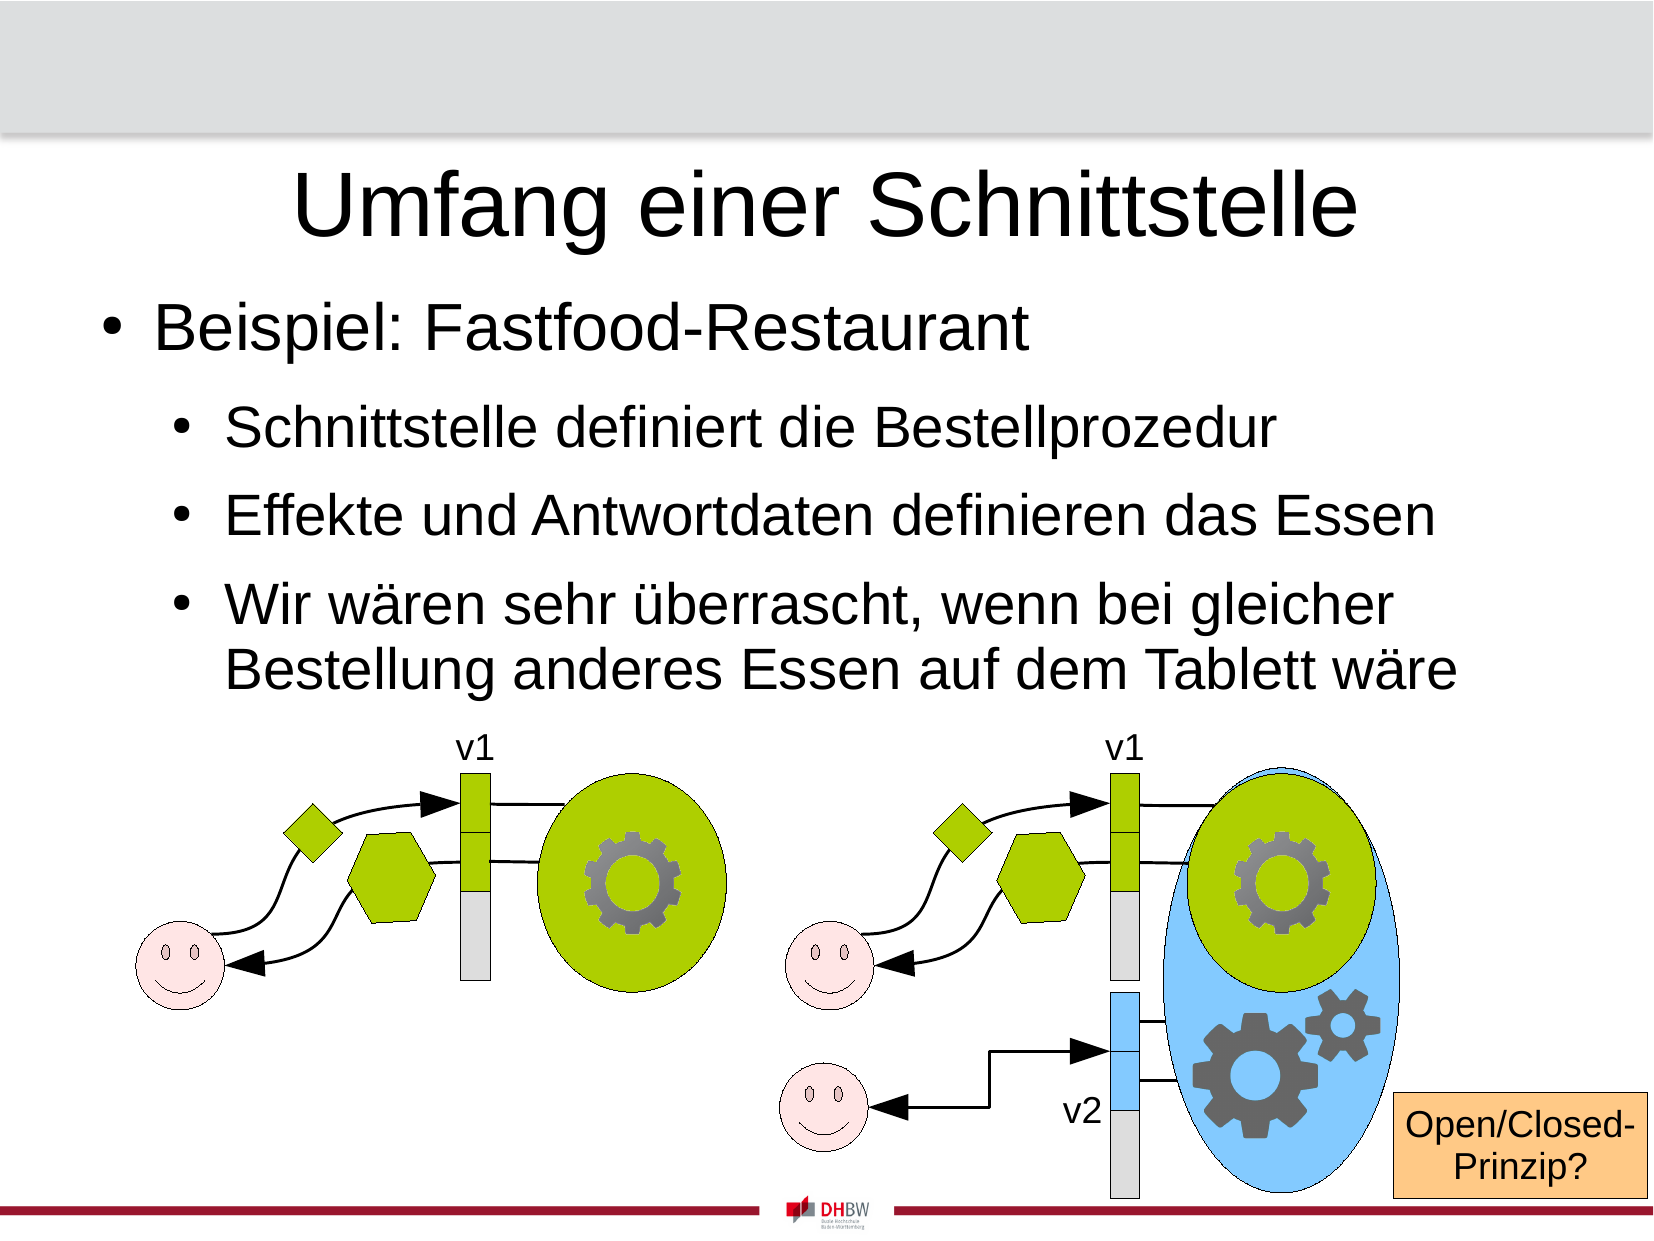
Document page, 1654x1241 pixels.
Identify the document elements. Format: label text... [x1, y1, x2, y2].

list Beispiel: Fastfood-Restaurant Schnittstelle definiert die Bestellprozedur Effekte und Antwortdaten definieren das Essen Wir wären sehr überrascht, wenn bei gleicher Bestellung anderes Essen auf dem Tablett wäre [82, 290, 1571, 709]
text_box [537, 773, 727, 993]
text_box v2 [1110, 1111, 1140, 1199]
text_box v1 [1110, 892, 1140, 981]
text_box [1163, 767, 1400, 1117]
text_box [933, 803, 993, 863]
text_box Open/Closed- Prinzip? [1393, 1092, 1648, 1199]
text_box [283, 803, 343, 863]
text_box [1110, 773, 1140, 892]
text_box v1 [460, 892, 491, 981]
text_box [135, 921, 225, 1010]
text_box [996, 832, 1086, 924]
text_box [347, 832, 436, 924]
text_box [785, 921, 875, 1010]
text_box [1110, 992, 1140, 1111]
title Umfang einer Schnittstelle [82, 147, 1571, 257]
text_box [1203, 1140, 1360, 1193]
picture [0, 1, 1654, 1237]
text_box [460, 773, 491, 892]
text_box [779, 1062, 869, 1152]
